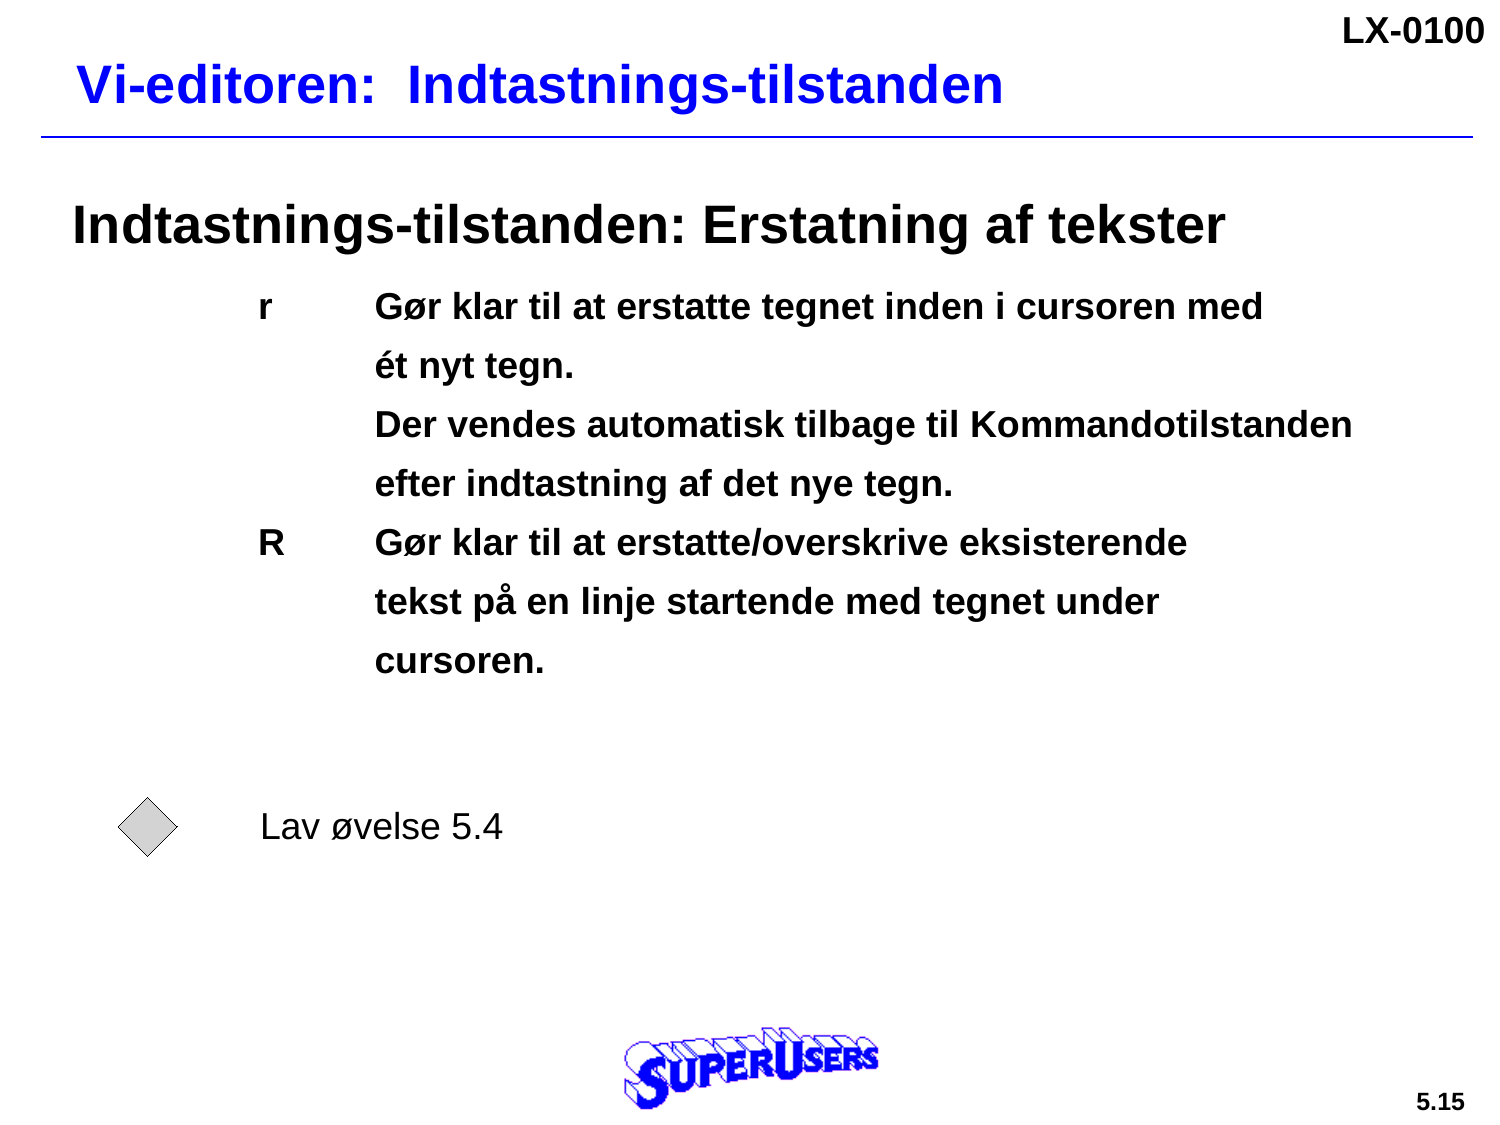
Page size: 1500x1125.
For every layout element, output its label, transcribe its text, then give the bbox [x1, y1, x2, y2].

text_box [118, 797, 178, 857]
text_box Lav øvelse 5.4 [260, 802, 975, 860]
title Vi-editoren: Indtastnings-tilstanden [76, 39, 1424, 126]
list Indtastnings-tilstanden: Erstatning af tekster [58, 189, 1388, 266]
list r Gør klar til at erstatte tegnet inden i cursoren med ét nyt tegn. Der vendes automatisk tilbage til Kommandotilstanden efter indtastning af det nye tegn. R Gør klar til at erstatte/overskrive eksisterende tekst på en linje startende med tegnet under cursoren. [185, 287, 1362, 684]
picture [620, 1023, 880, 1111]
